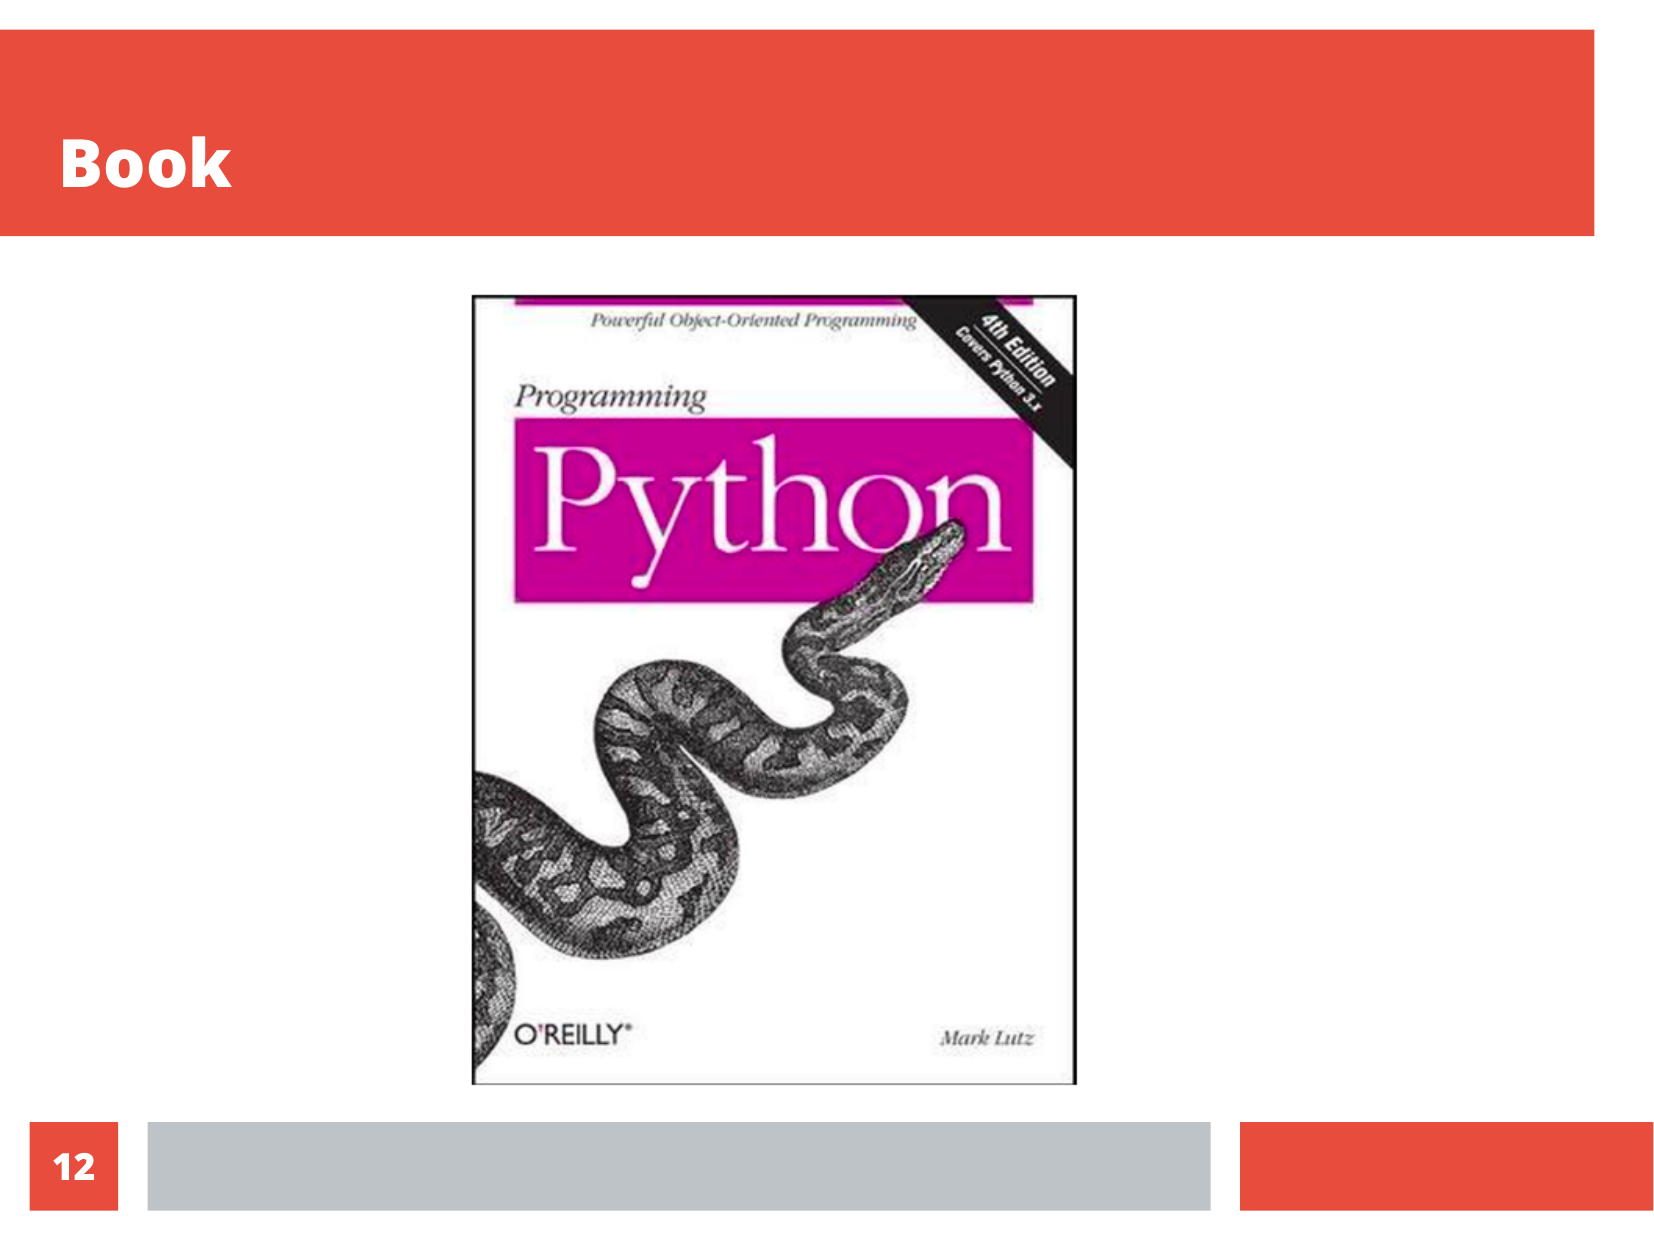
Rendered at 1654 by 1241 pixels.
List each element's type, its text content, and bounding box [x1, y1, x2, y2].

title Book [59, 59, 1595, 207]
picture [469, 289, 1085, 1093]
